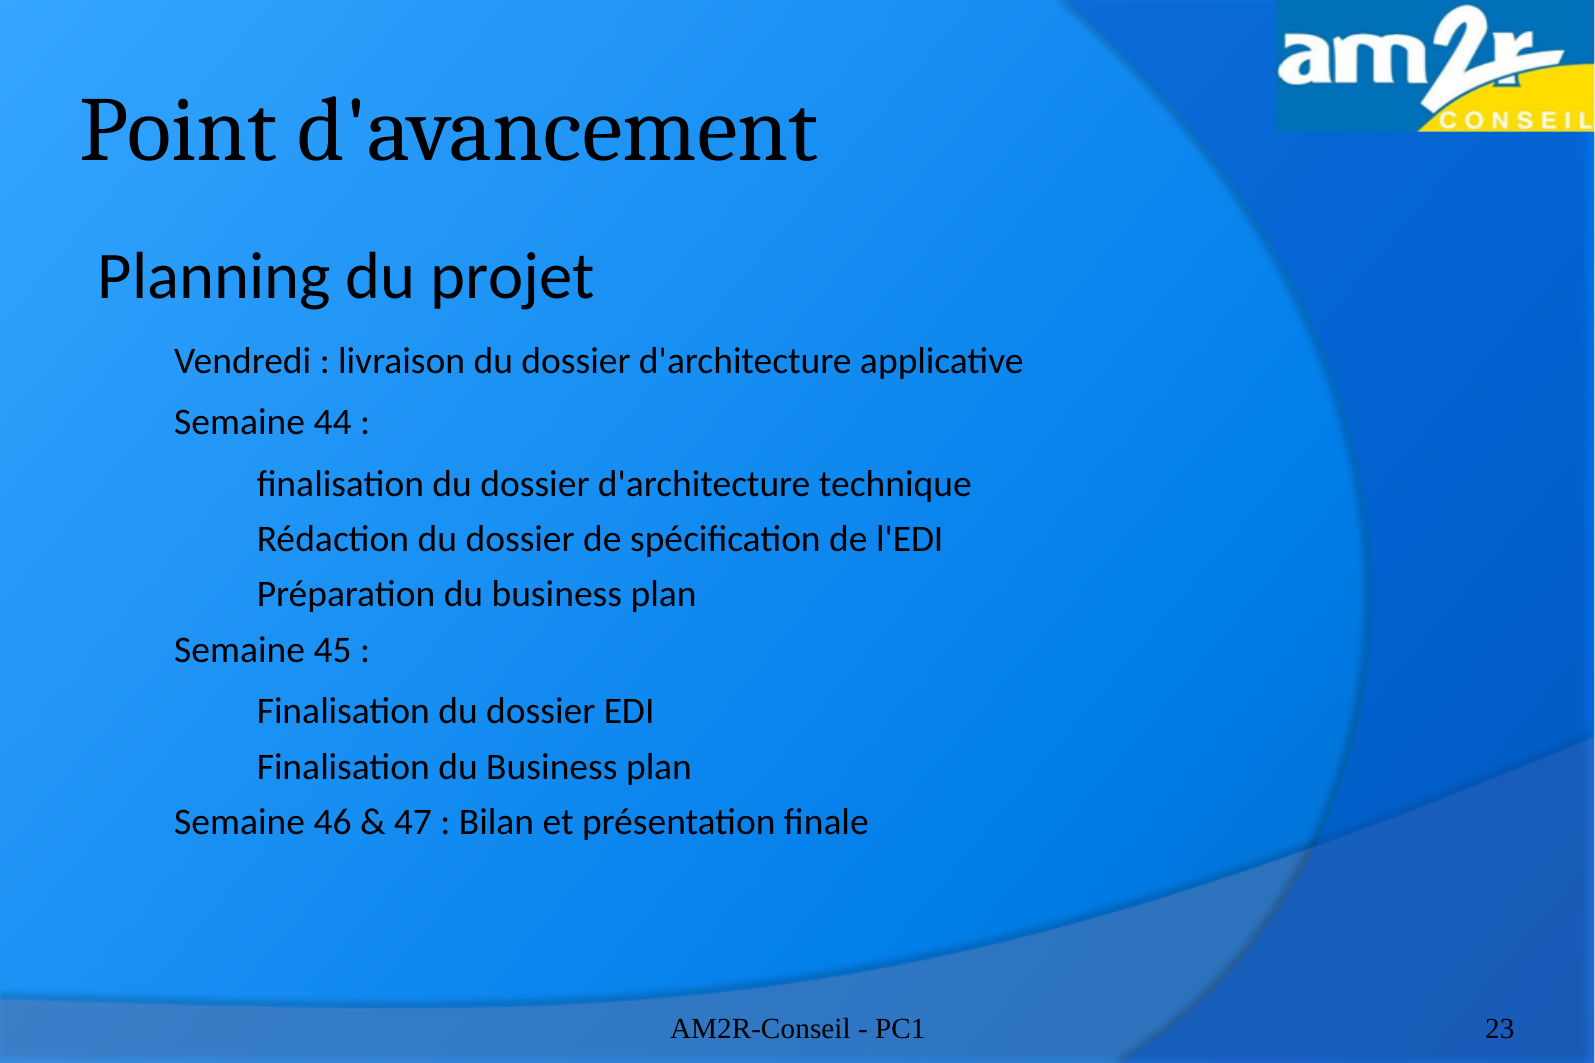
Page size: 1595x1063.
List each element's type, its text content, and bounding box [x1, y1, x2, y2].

list Planning du projet Vendredi : livraison du dossier d'architecture applicative Semaine 44 : finalisation du dossier d'architecture technique Rédaction du dossier de spécification de l'EDI Préparation du business plan Semaine 45 : Finalisation du dossier EDI Finalisation du Business plan Semaine 46 & 47 : Bilan et présentation finale [79, 248, 1515, 951]
picture [0, 0, 1595, 1063]
title Point d'avancement [79, 42, 1253, 220]
